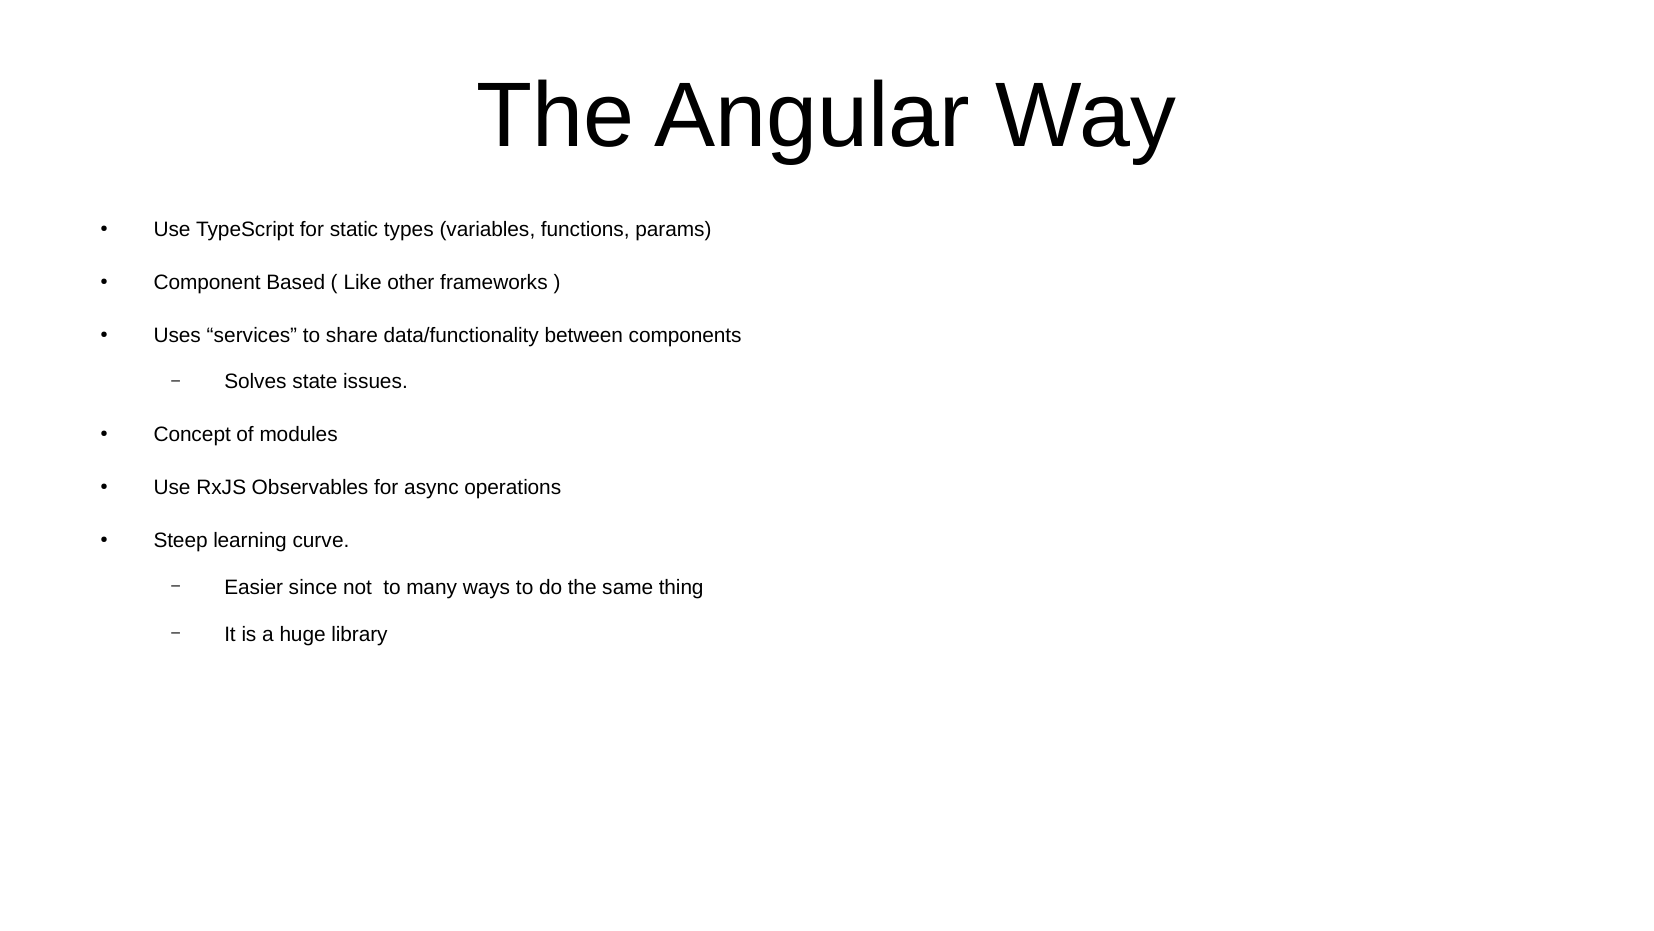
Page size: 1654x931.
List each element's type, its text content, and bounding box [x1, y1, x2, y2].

title The Angular Way [82, 37, 1571, 193]
list Use TypeScript for static types (variables, functions, params) Component Based ( Like other frameworks ) Uses “services” to share data/functionality between components Solves state issues. Concept of modules Use RxJS Observables for async operations Steep learning curve. Easier since not to many ways to do the same thing It is a huge library [82, 217, 1571, 901]
